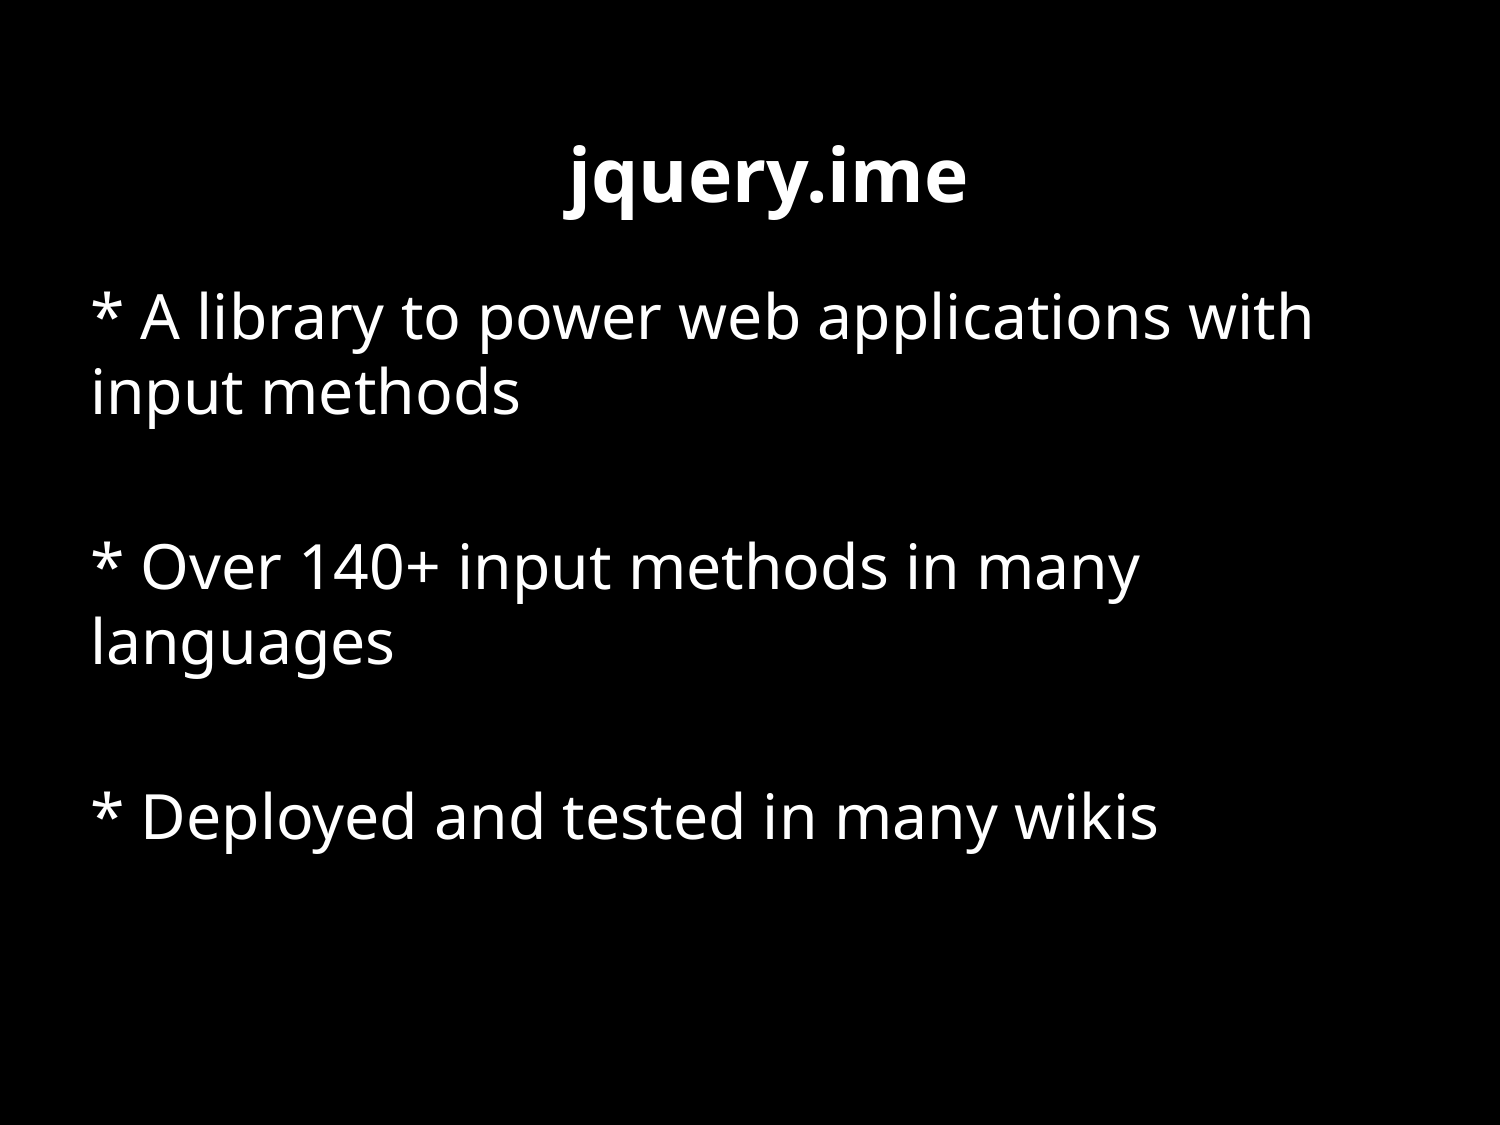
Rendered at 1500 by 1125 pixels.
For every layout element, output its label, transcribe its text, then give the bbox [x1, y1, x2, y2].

list * A library to power web applications with input methods * Over 140+ input methods in many languages * Deployed and tested in many wikis [75, 262, 1425, 1078]
title jquery.ime [75, 45, 1425, 233]
